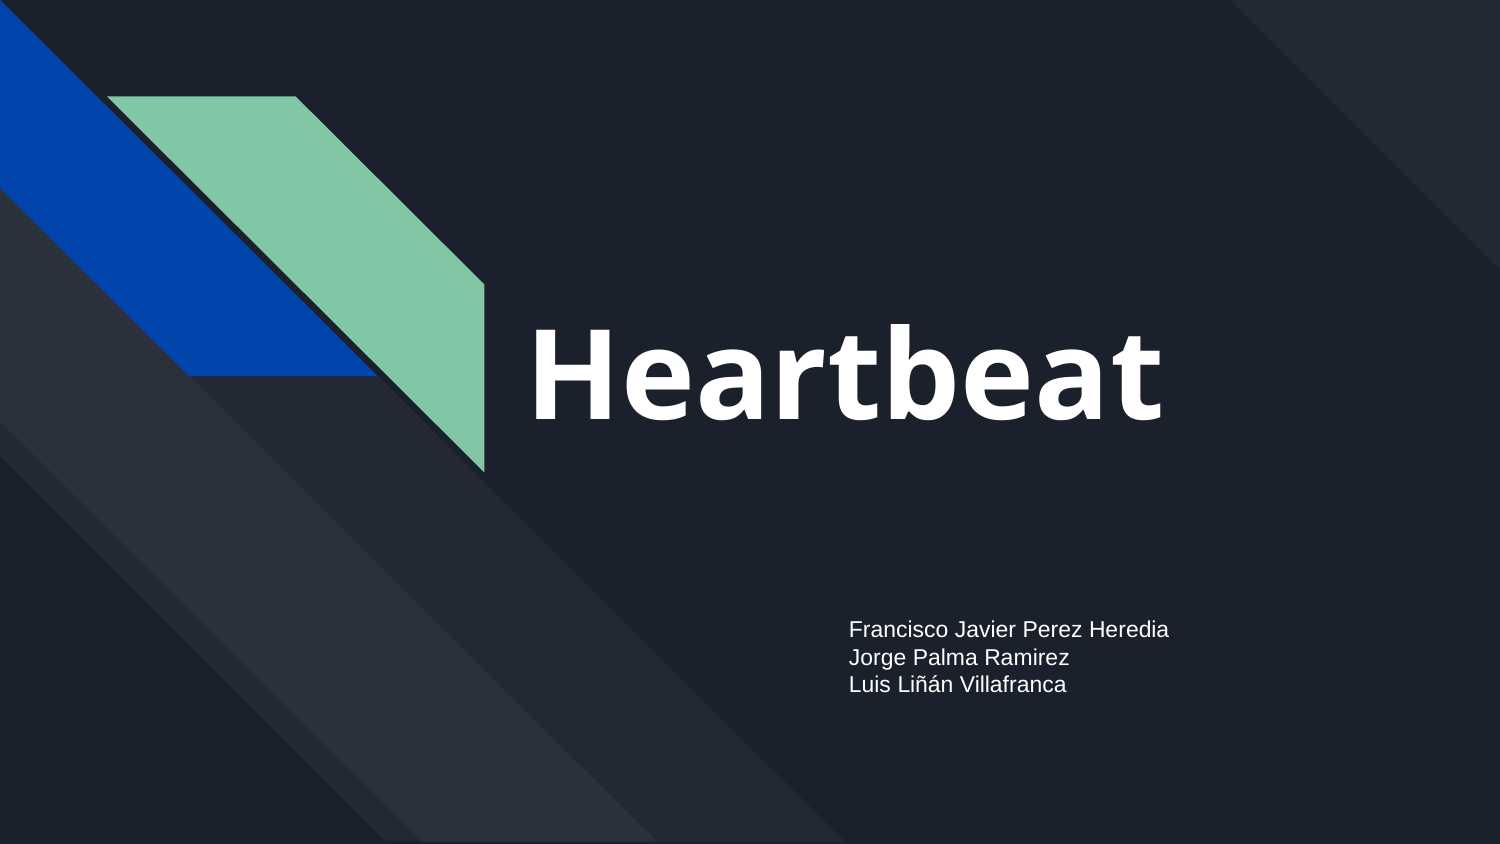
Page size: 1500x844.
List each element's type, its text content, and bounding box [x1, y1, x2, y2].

title Heartbeat [510, 239, 1421, 499]
subtitle Francisco Javier Perez Heredia Jorge Palma Ramirez Luis Liñán Villafranca [833, 600, 1404, 726]
